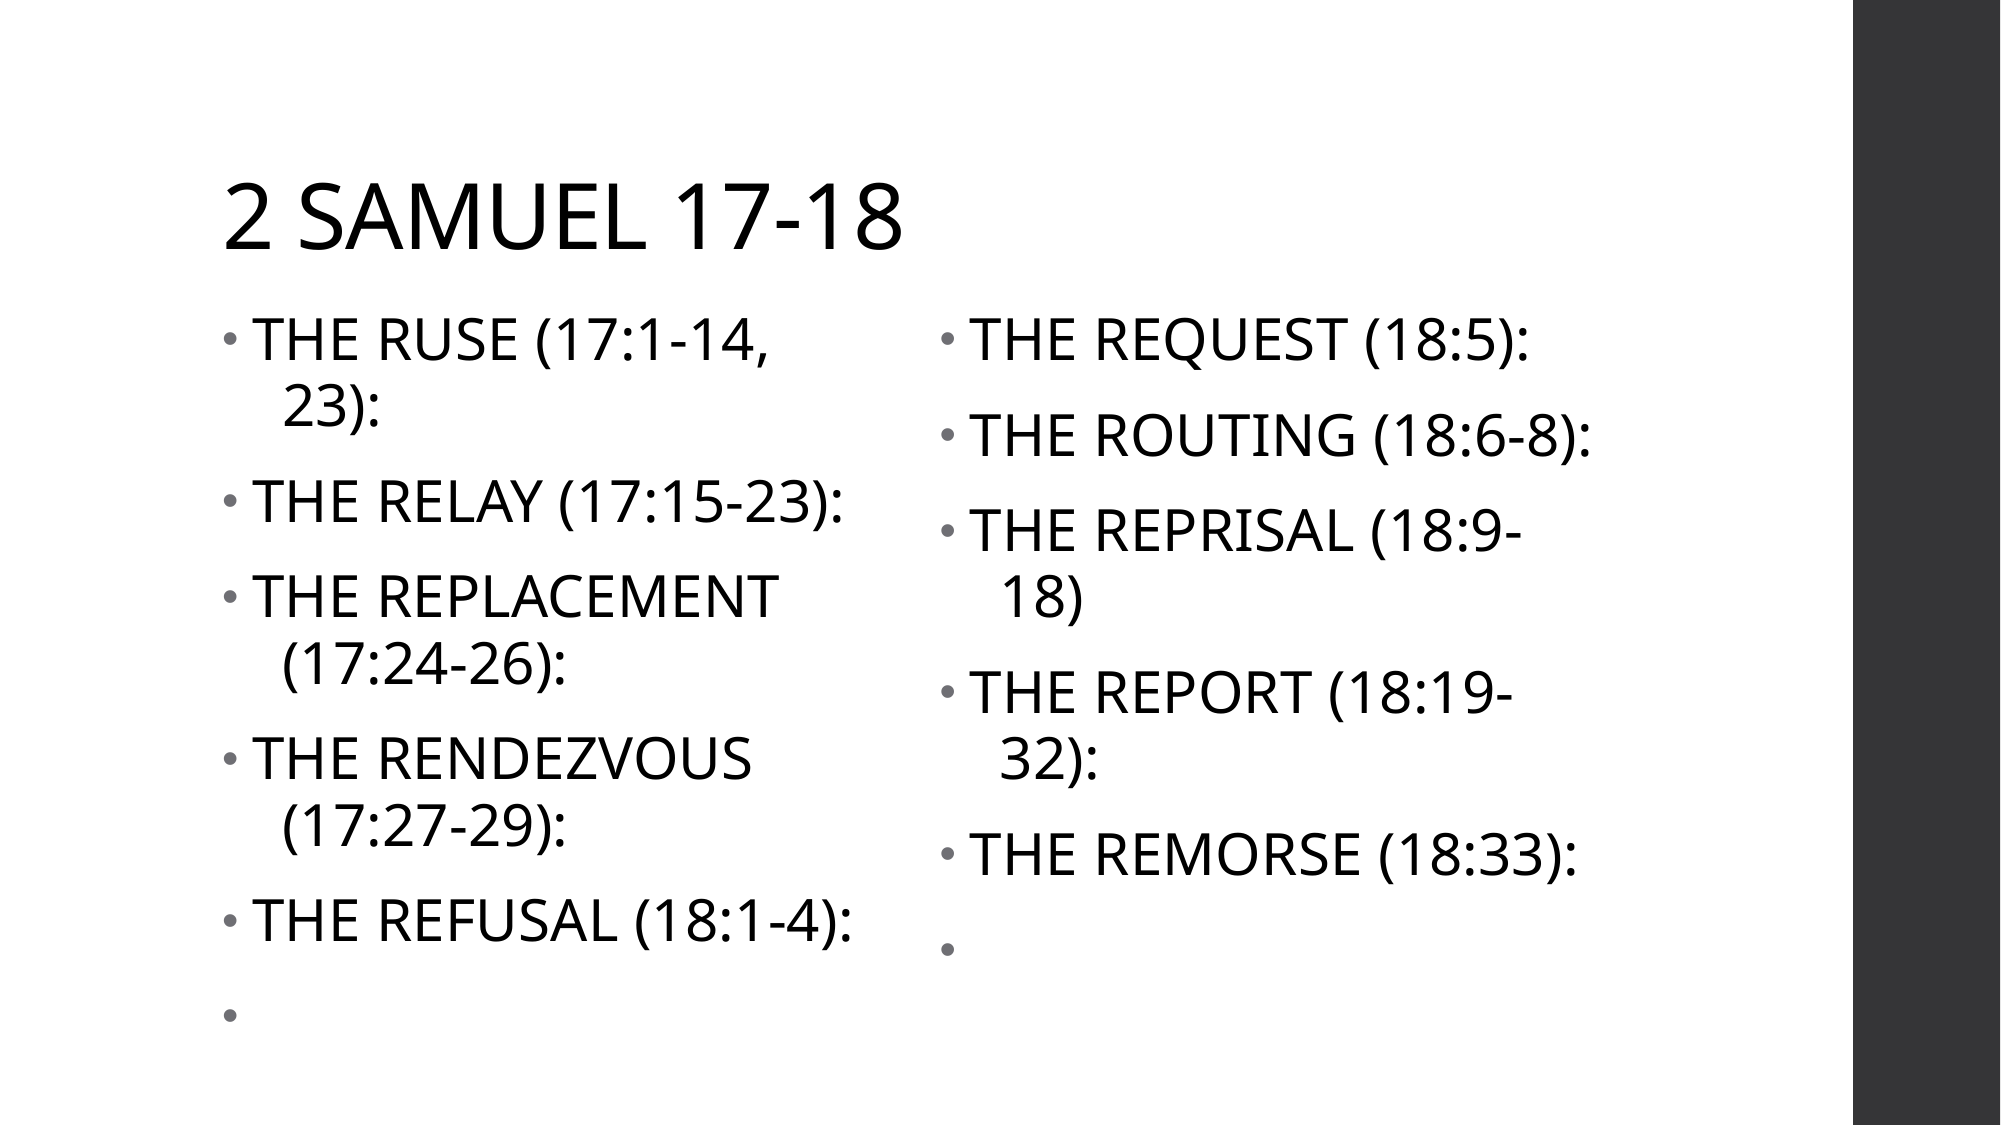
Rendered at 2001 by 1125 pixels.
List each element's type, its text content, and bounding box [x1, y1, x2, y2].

list THE REQUEST (18:5): THE ROUTING (18:6-8): THE REPRISAL (18:9-18) THE REPORT (18:19-32): THE REMORSE (18:33): [924, 299, 1617, 1014]
list THE RUSE (17:1-14, 23): THE RELAY (17:15-23): THE REPLACEMENT (17:24-26): THE RENDEZVOUS (17:27-29): THE REFUSAL (18:1-4): [207, 299, 900, 1014]
title 2 SAMUEL 17-18 [206, 60, 1797, 278]
